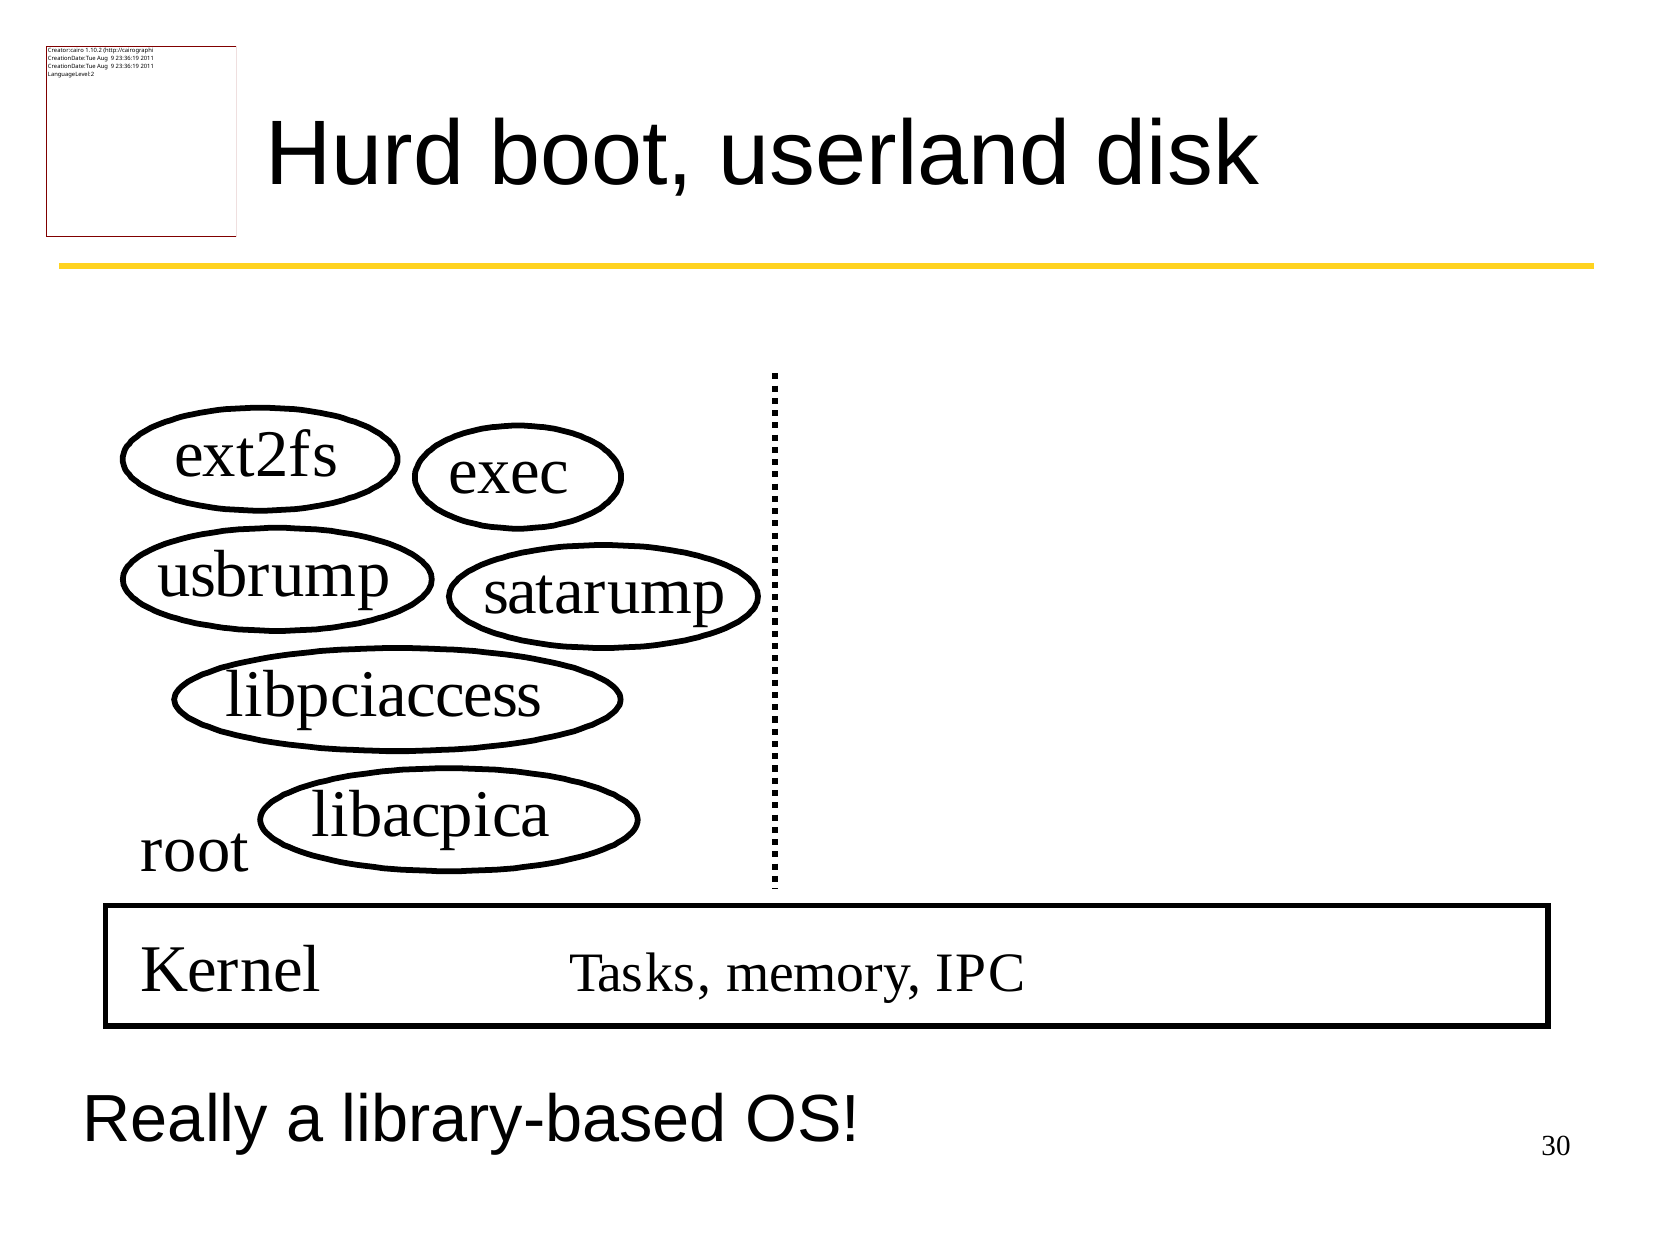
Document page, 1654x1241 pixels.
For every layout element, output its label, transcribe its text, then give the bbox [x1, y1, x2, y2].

title Hurd boot, userland disk [265, 49, 1571, 257]
list Really a library-based OS! [82, 1080, 1571, 1170]
picture [82, 350, 1571, 1049]
